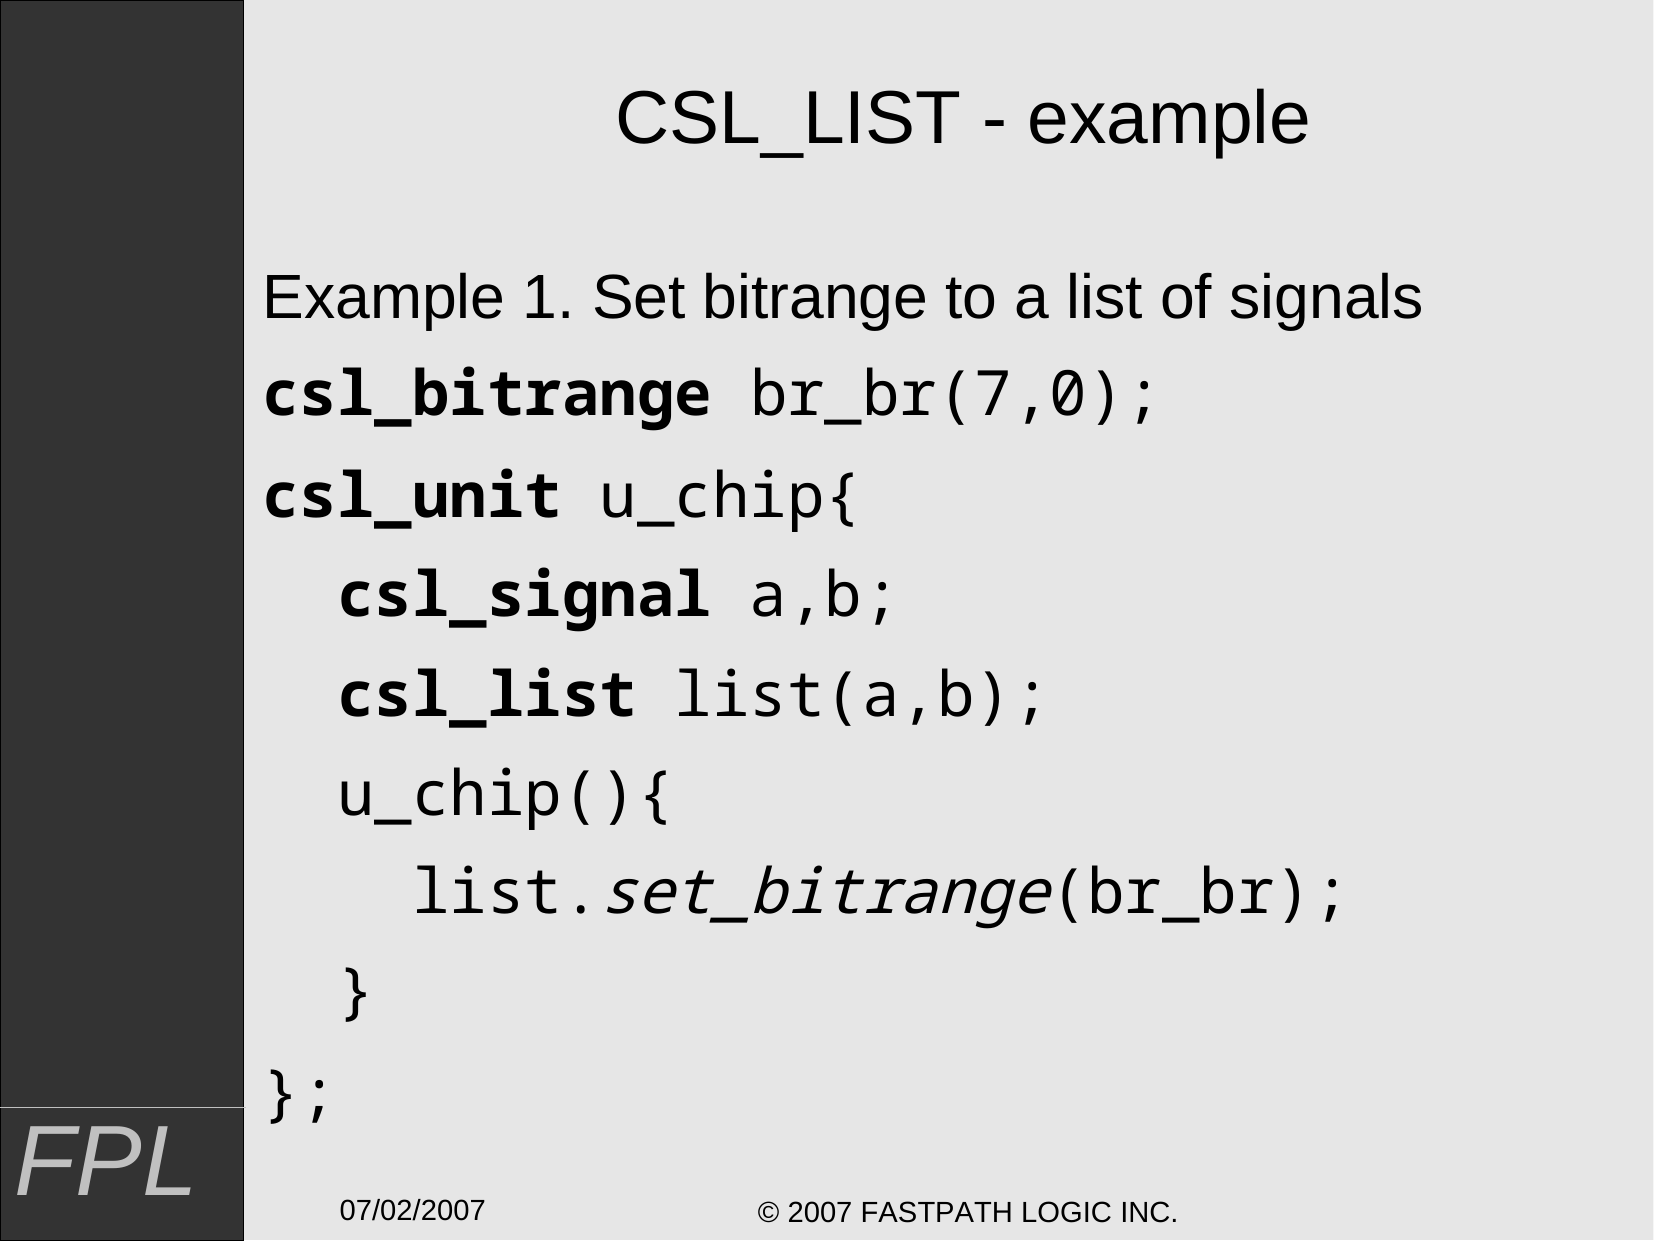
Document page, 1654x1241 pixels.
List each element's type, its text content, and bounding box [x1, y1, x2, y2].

title CSL_LIST - example [412, 9, 1515, 226]
list Example 1. Set bitrange to a list of signals csl_bitrange br_br(7,0); csl_unit u_chip{ csl_signal a,b; csl_list list(a,b); u_chip(){ list.set_bitrange(br_br); } }; [262, 262, 1654, 1160]
